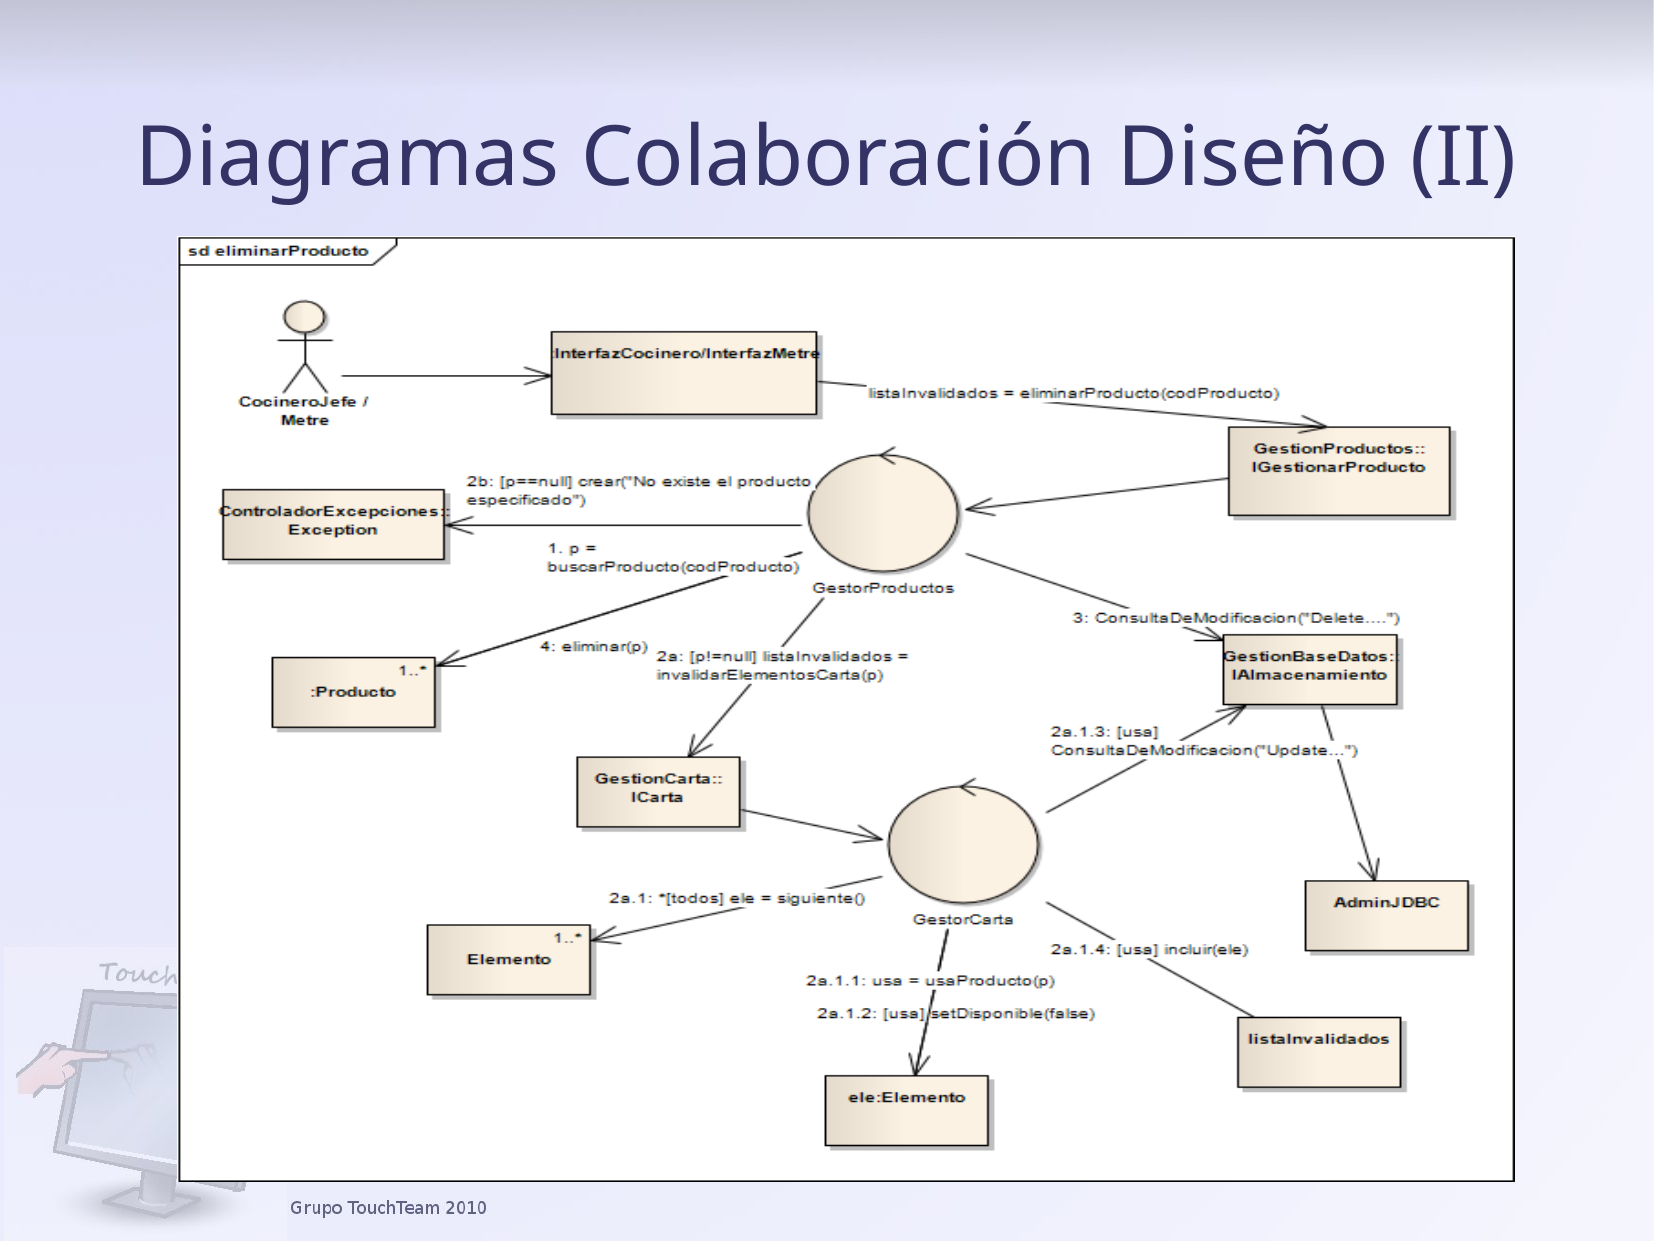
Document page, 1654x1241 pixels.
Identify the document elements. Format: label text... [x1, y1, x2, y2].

picture [0, 0, 1654, 1241]
title Diagramas Colaboración Diseño (II) [82, 49, 1571, 257]
